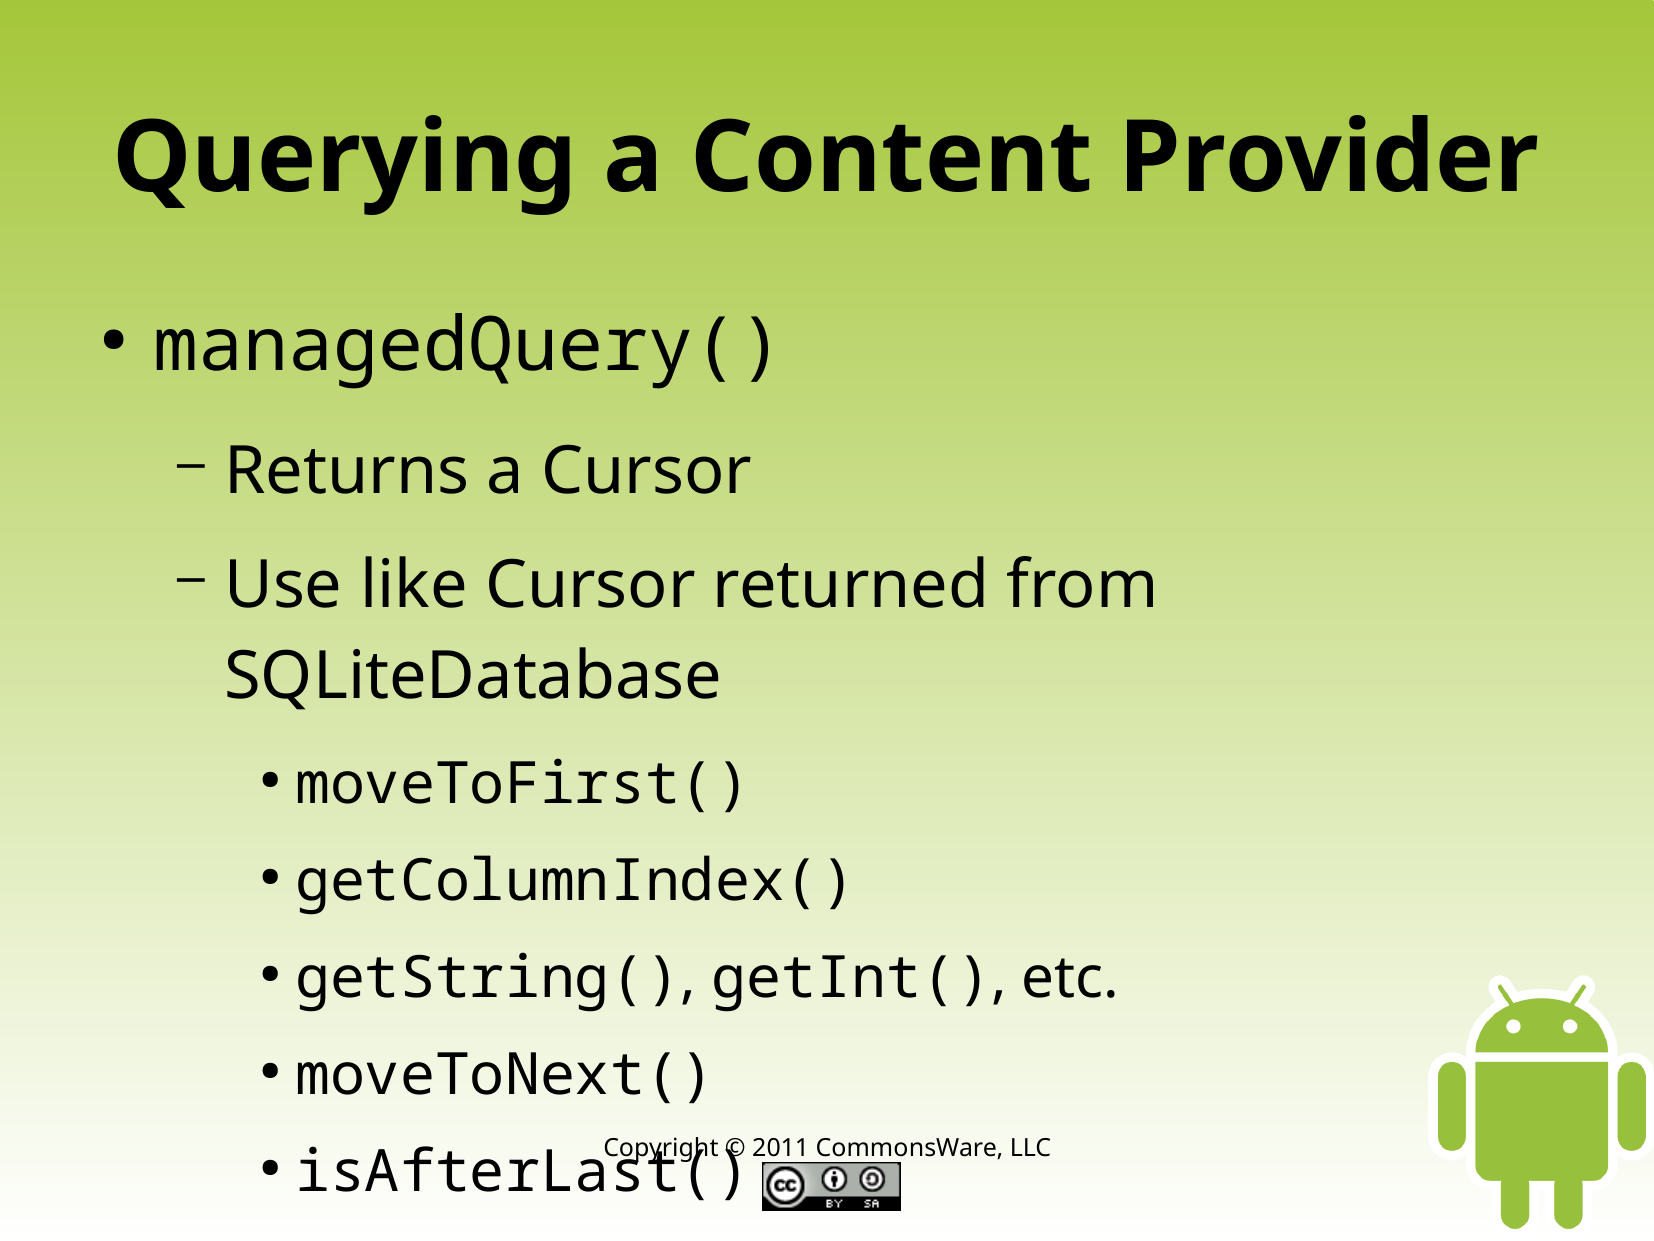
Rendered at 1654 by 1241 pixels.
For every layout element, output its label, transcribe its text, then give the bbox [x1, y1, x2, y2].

picture [762, 1162, 901, 1211]
list managedQuery() Returns a Cursor Use like Cursor returned from SQLiteDatabase moveToFirst() getColumnIndex() getString(), getInt(), etc. moveToNext() isAfterLast() [82, 290, 1571, 1109]
picture [1428, 975, 1654, 1238]
title Querying a Content Provider [82, 49, 1571, 257]
